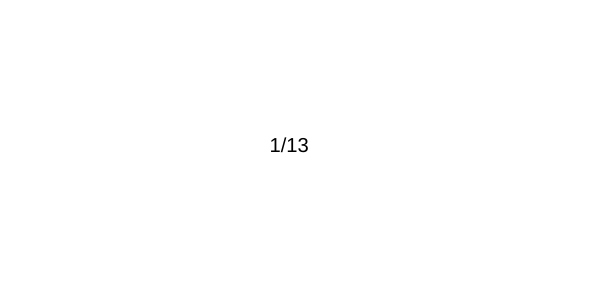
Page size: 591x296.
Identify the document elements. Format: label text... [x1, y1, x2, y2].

subtitle 1/13 [23, 0, 556, 292]
